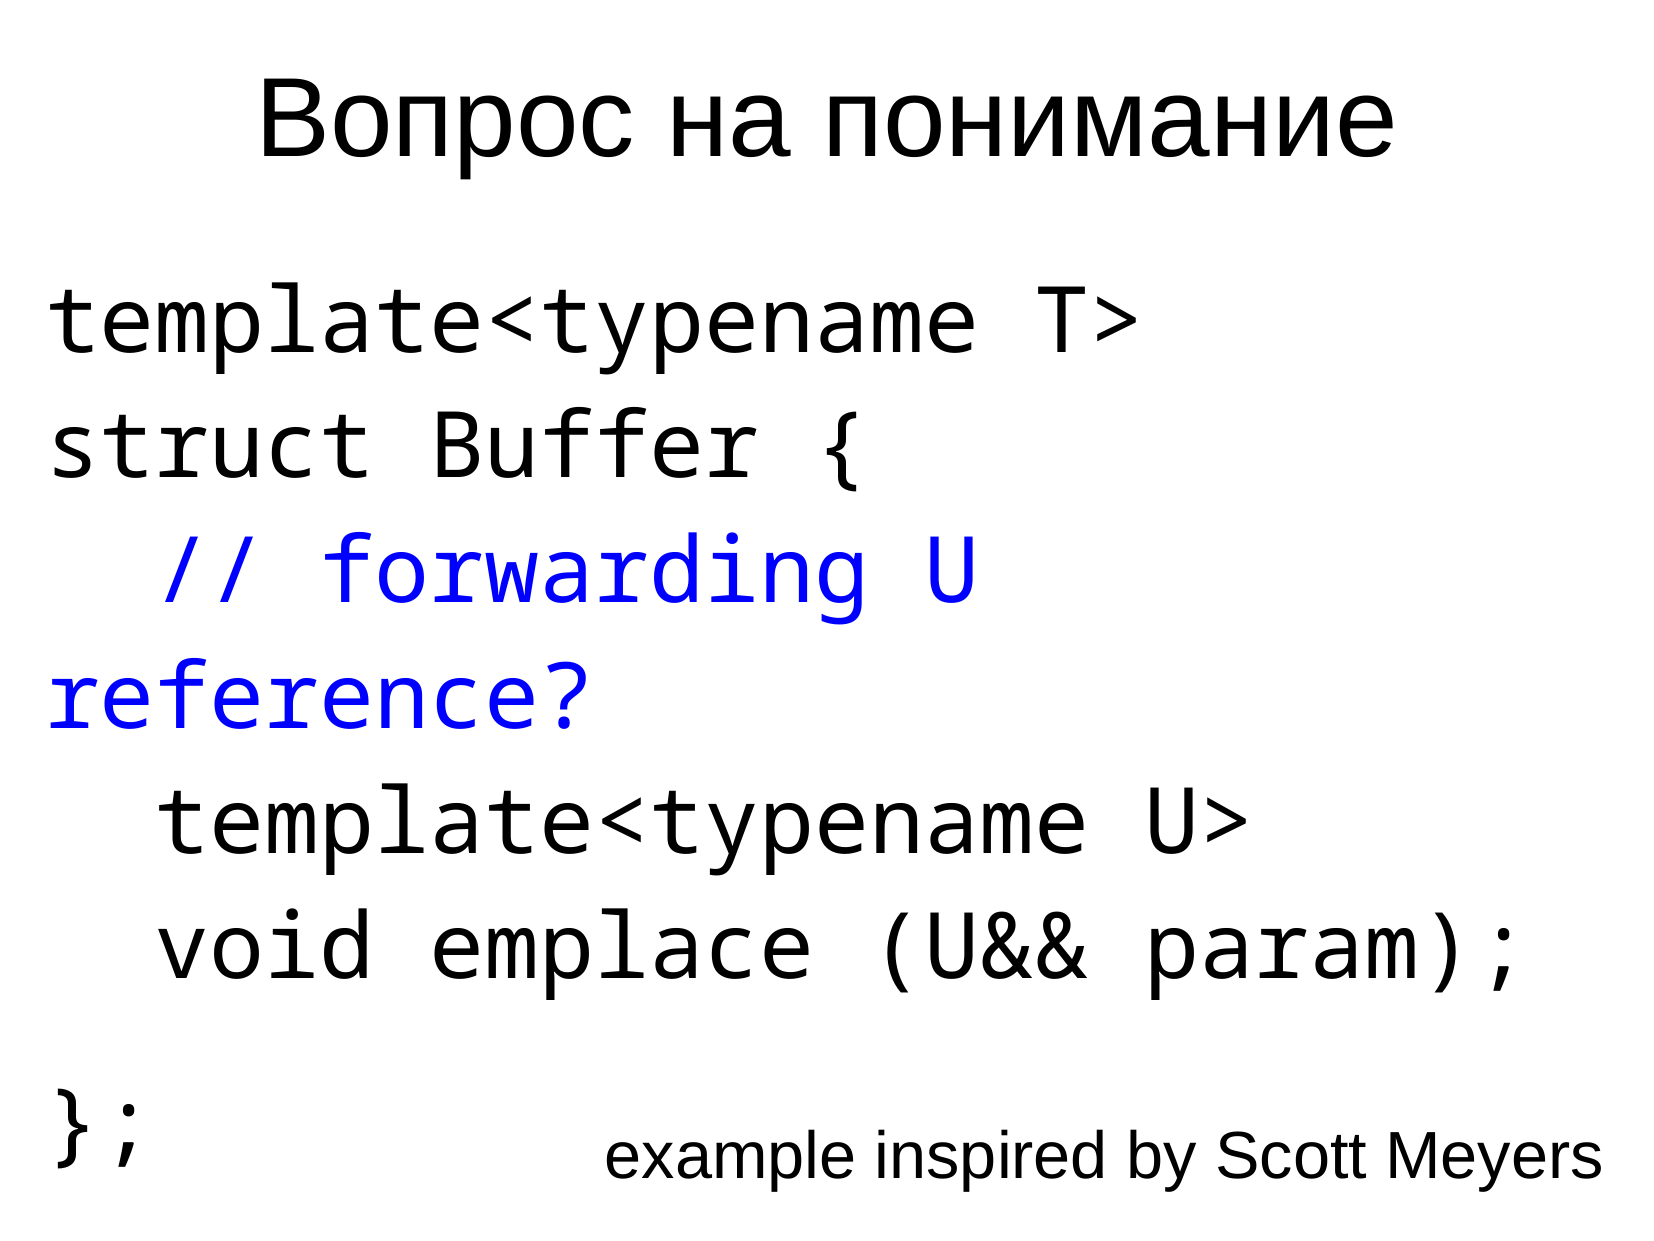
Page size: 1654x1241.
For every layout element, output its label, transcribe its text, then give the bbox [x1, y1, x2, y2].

title example inspired by Scott Meyers [116, 1095, 1606, 1216]
list template<typename T> struct Buffer { // forwarding U reference? template<typename U> void emplace (U&& param); }; [45, 255, 1583, 1186]
title Вопрос на понимание [82, 13, 1571, 222]
